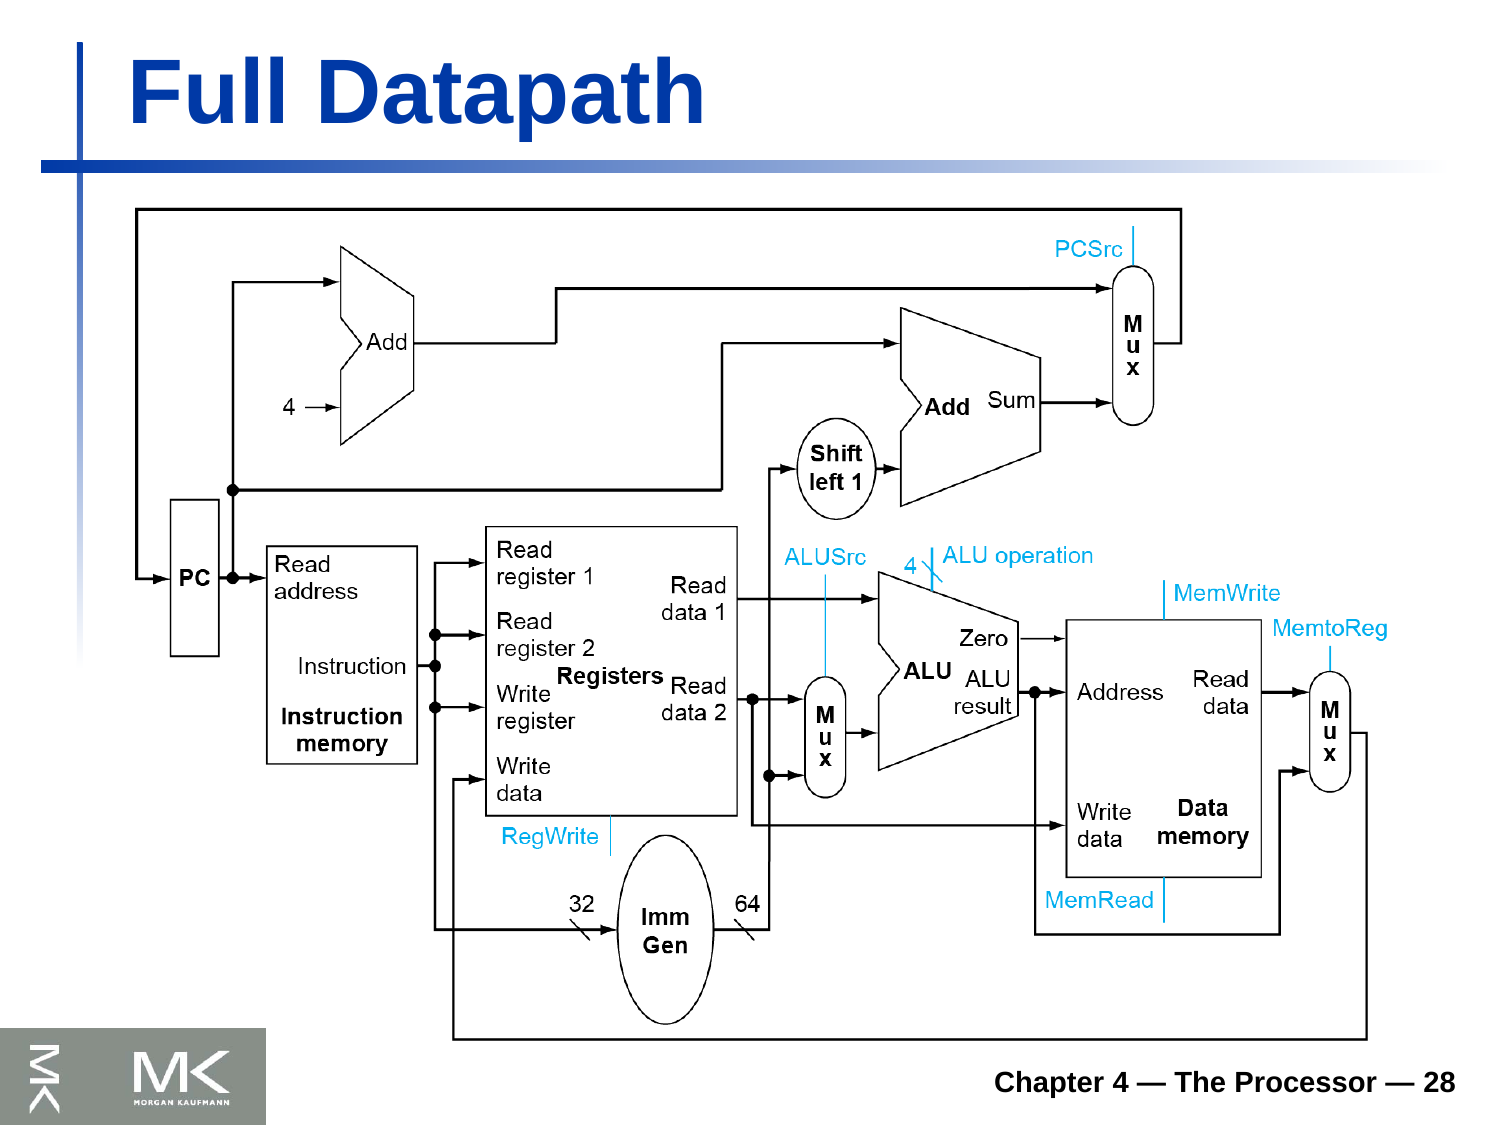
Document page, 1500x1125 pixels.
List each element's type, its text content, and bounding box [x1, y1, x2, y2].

text_box Chapter 4 — The Processor — <number> [277, 1046, 1471, 1106]
picture [0, 207, 1388, 1125]
title Full Datapath [112, 23, 1468, 149]
